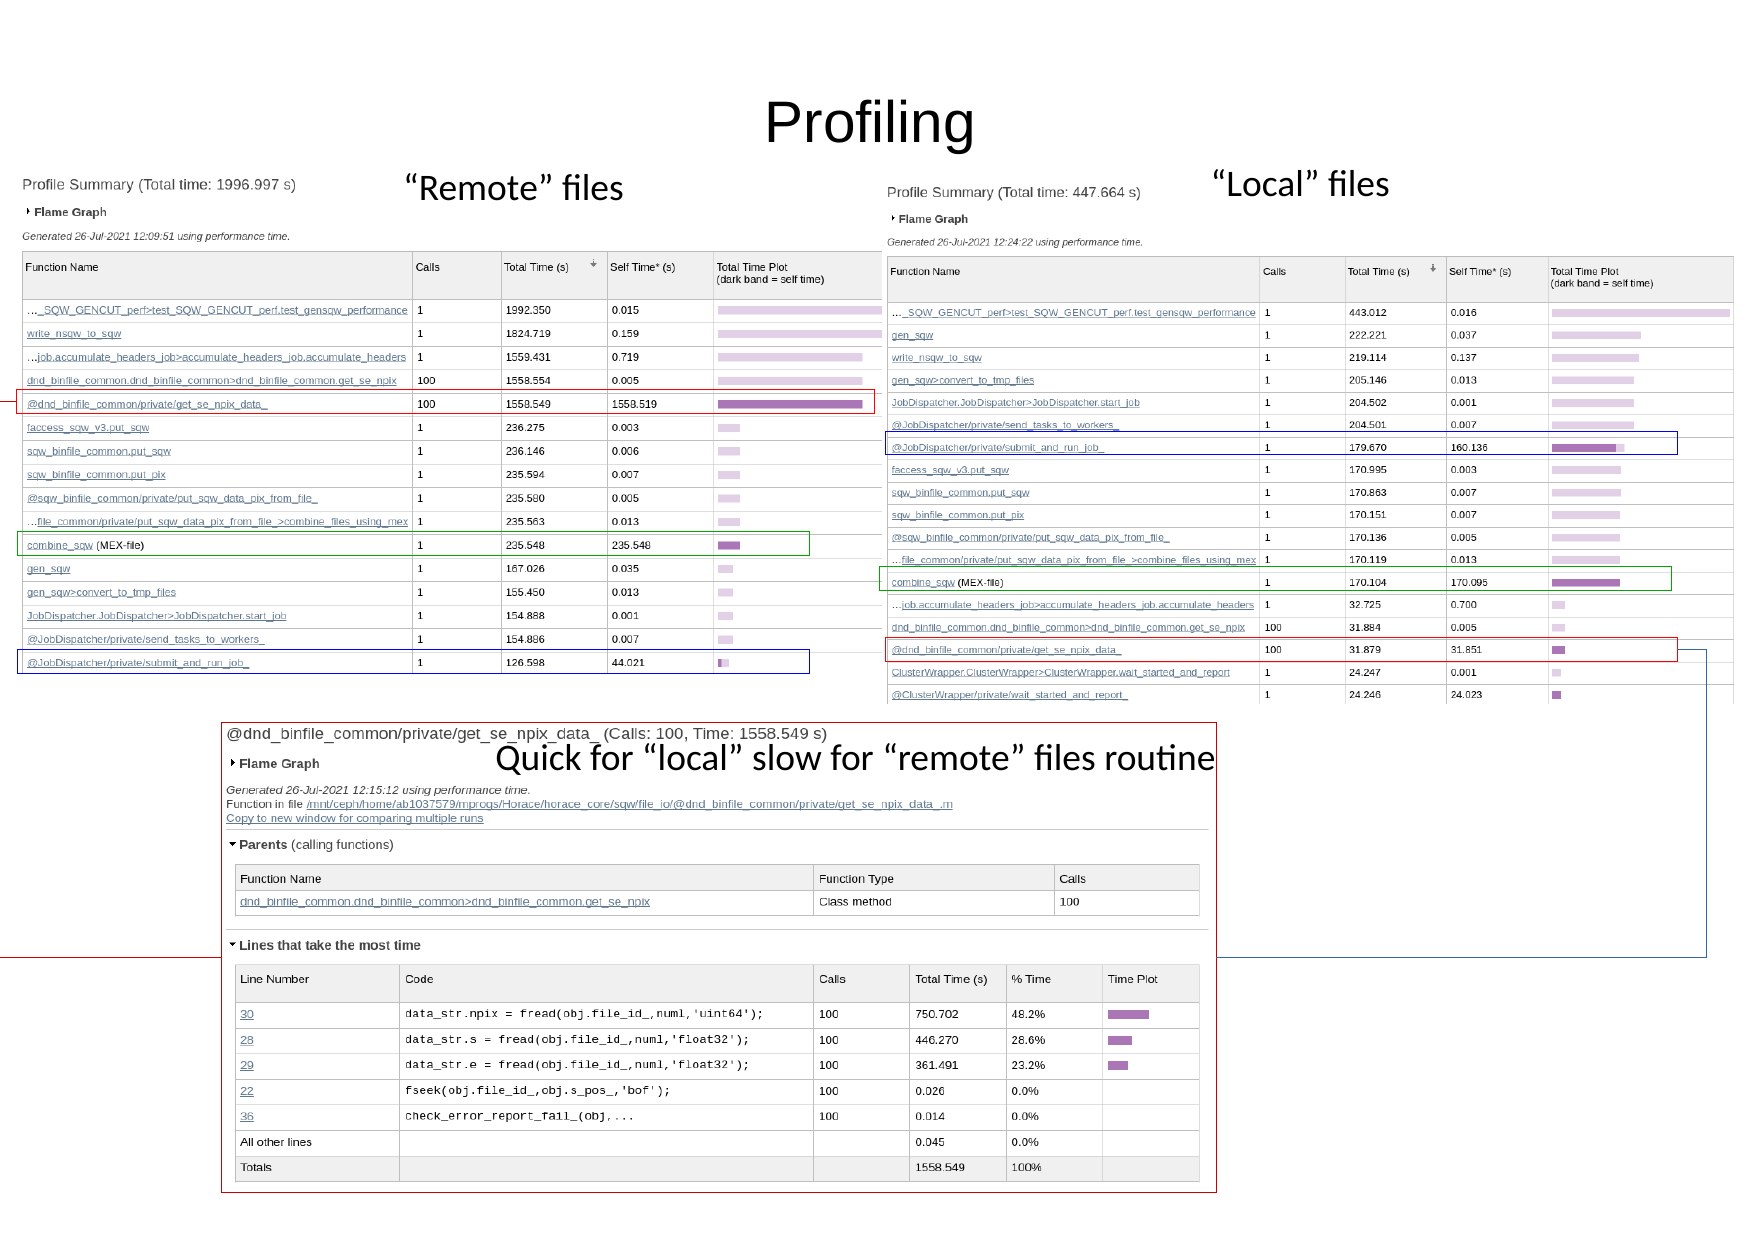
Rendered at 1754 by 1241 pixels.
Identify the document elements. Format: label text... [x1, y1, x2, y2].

text_box “Remote” files [388, 164, 691, 226]
picture [886, 638, 1677, 661]
text_box “Local” files [1195, 160, 1451, 221]
title Profiling [134, 59, 1607, 180]
picture [16, 177, 1734, 704]
picture [18, 650, 809, 673]
picture [221, 722, 1217, 1193]
picture [17, 390, 874, 413]
text_box Quick for “local” slow for “remote” files routine [480, 734, 1396, 796]
